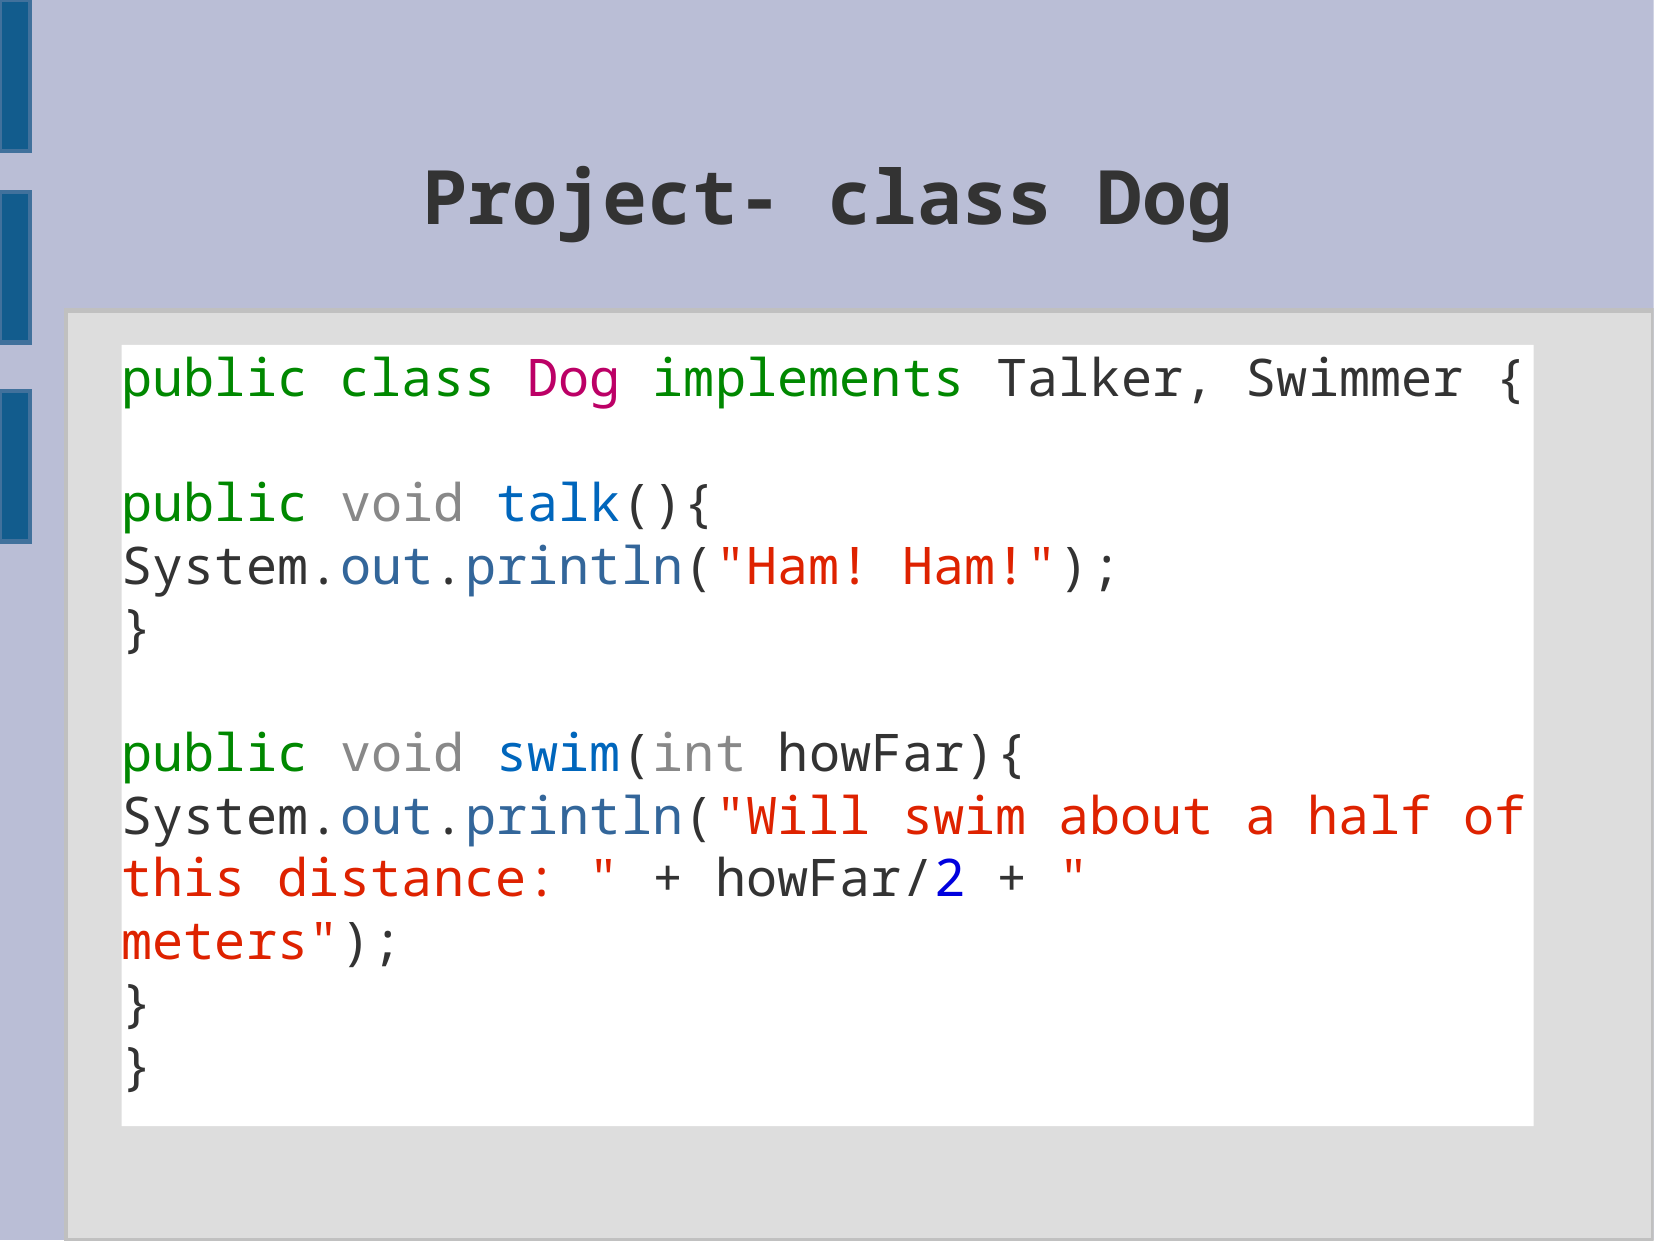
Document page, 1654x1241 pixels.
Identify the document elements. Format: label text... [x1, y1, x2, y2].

title Project- class Dog [121, 91, 1534, 299]
list public class Dog implements Talker, Swimmer { public void talk(){ System.out.println("Ham! Ham!"); } public void swim(int howFar){ System.out.println("Will swim about a half of this distance: " + howFar/2 + " meters"); } } [121, 344, 1534, 1127]
